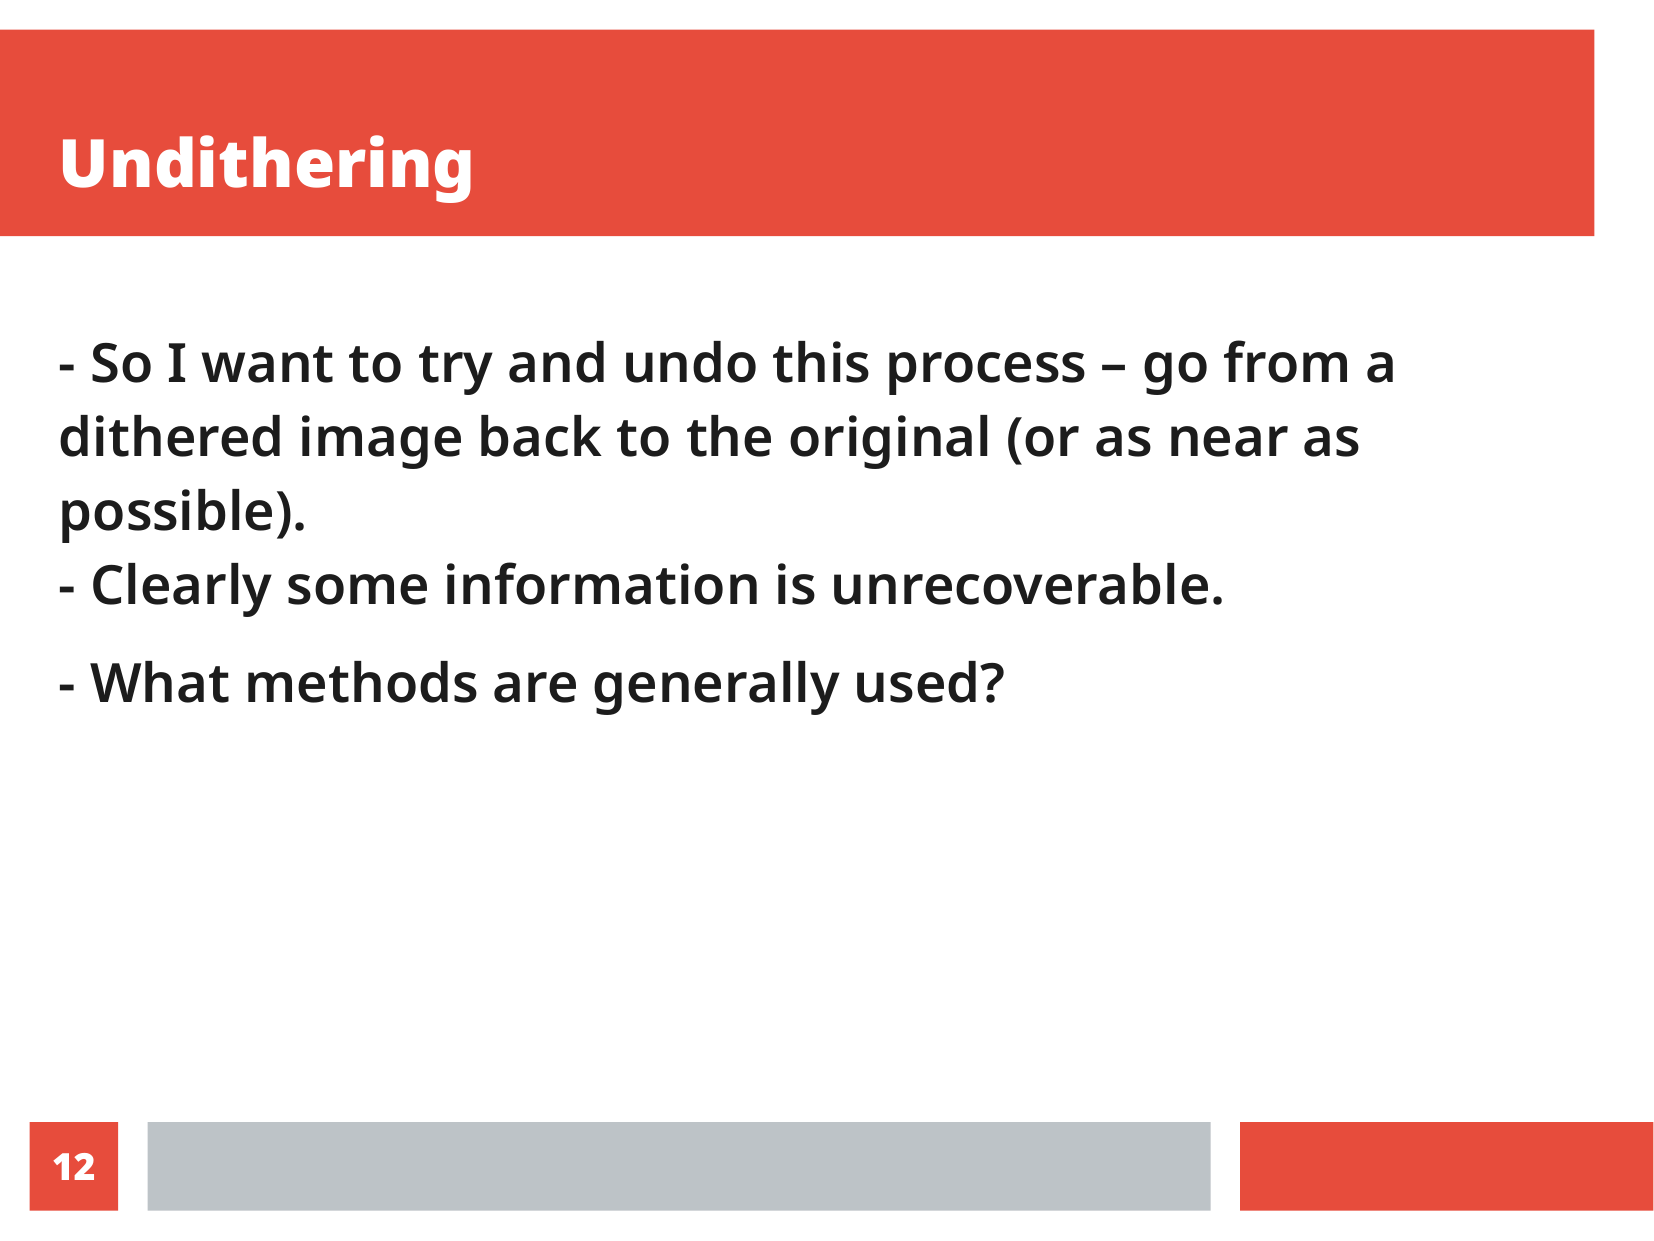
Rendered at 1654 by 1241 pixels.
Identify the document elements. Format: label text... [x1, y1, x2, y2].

title Undithering [59, 59, 1595, 207]
list - So I want to try and undo this process – go from a dithered image back to the original (or as near as possible). - Clearly some information is unrecoverable. - What methods are generally used? [59, 324, 1565, 1093]
